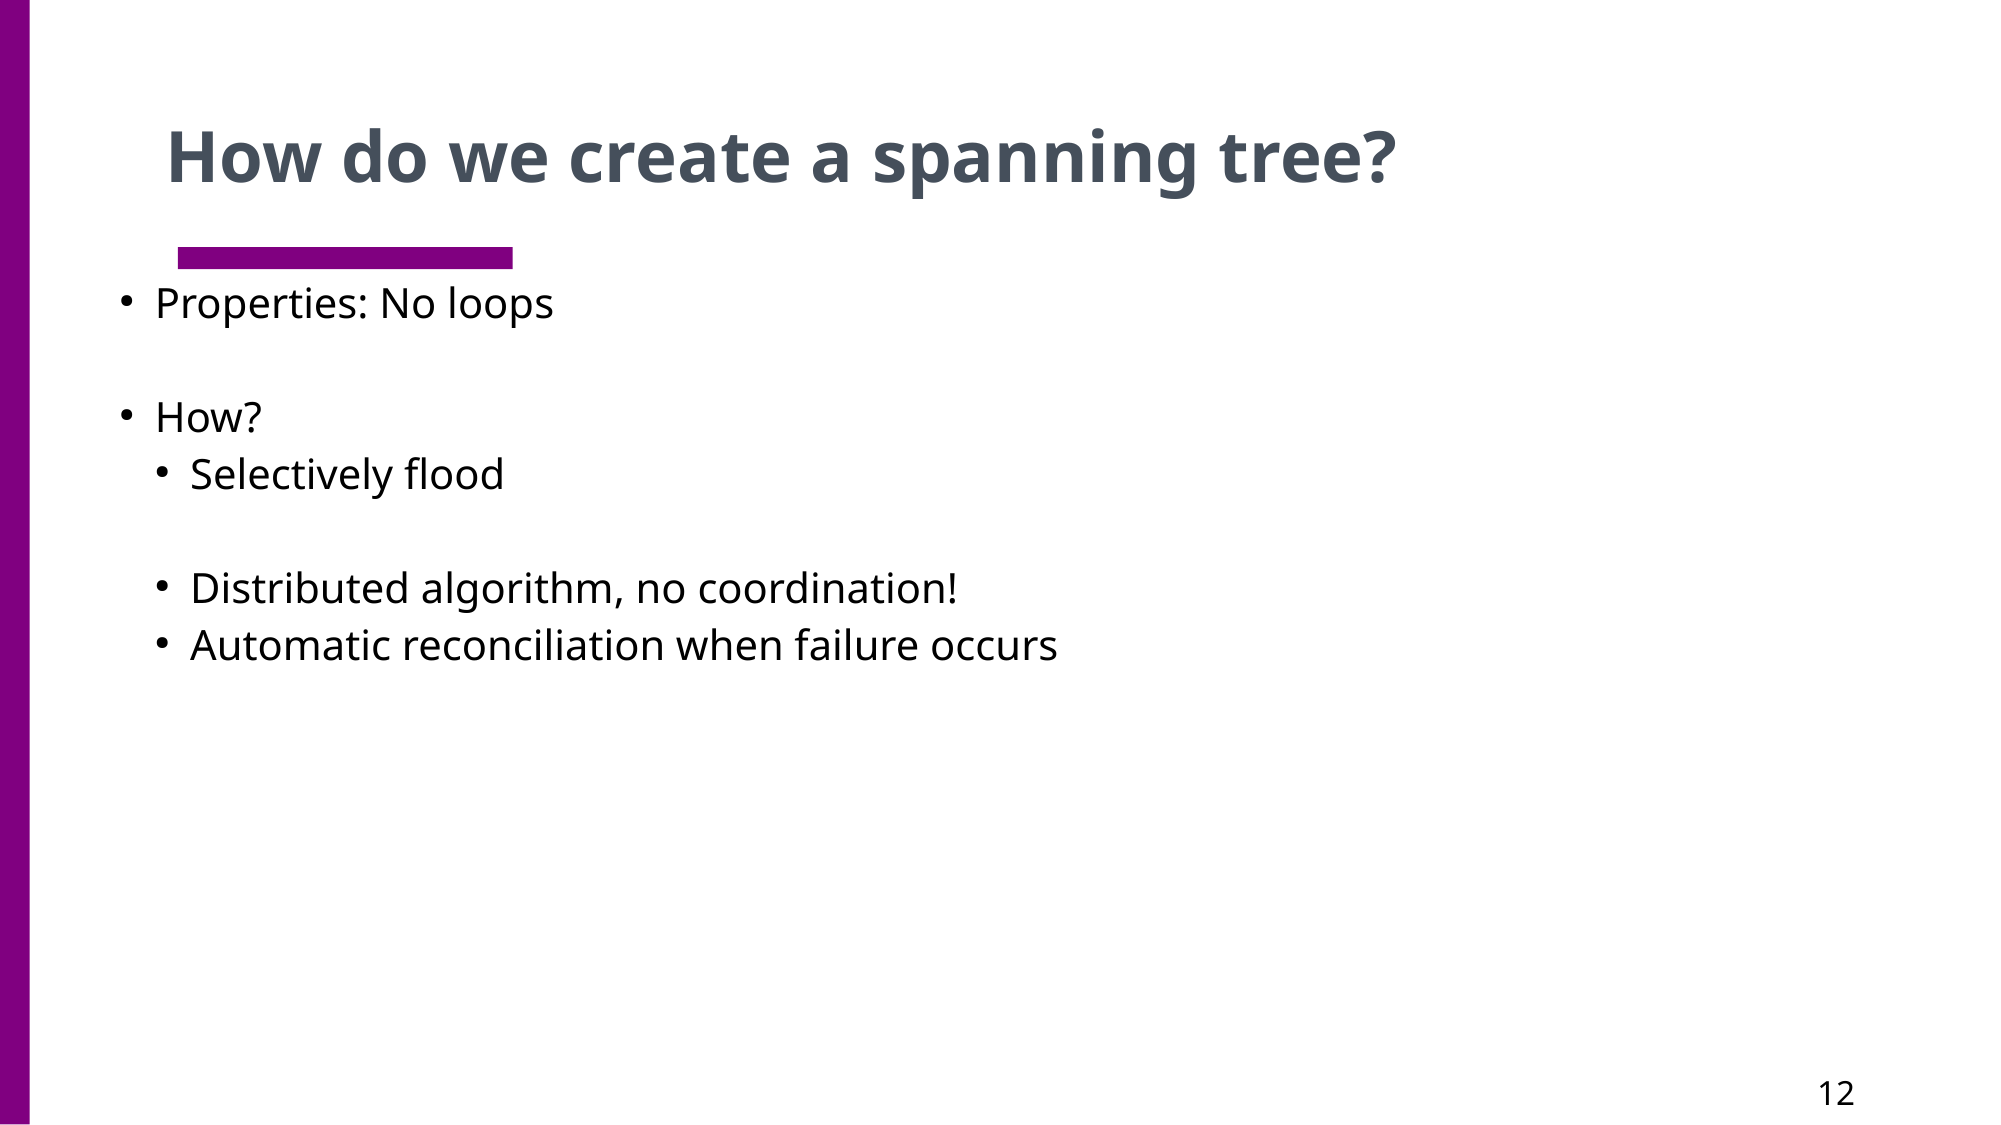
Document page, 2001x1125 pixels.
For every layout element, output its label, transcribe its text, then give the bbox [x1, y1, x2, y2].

text_box Properties: No loops How? Selectively flood Distributed algorithm, no coordination! Automatic reconciliation when failure occurs [33, 266, 1891, 1098]
text_box How do we create a spanning tree? [151, 0, 1849, 212]
